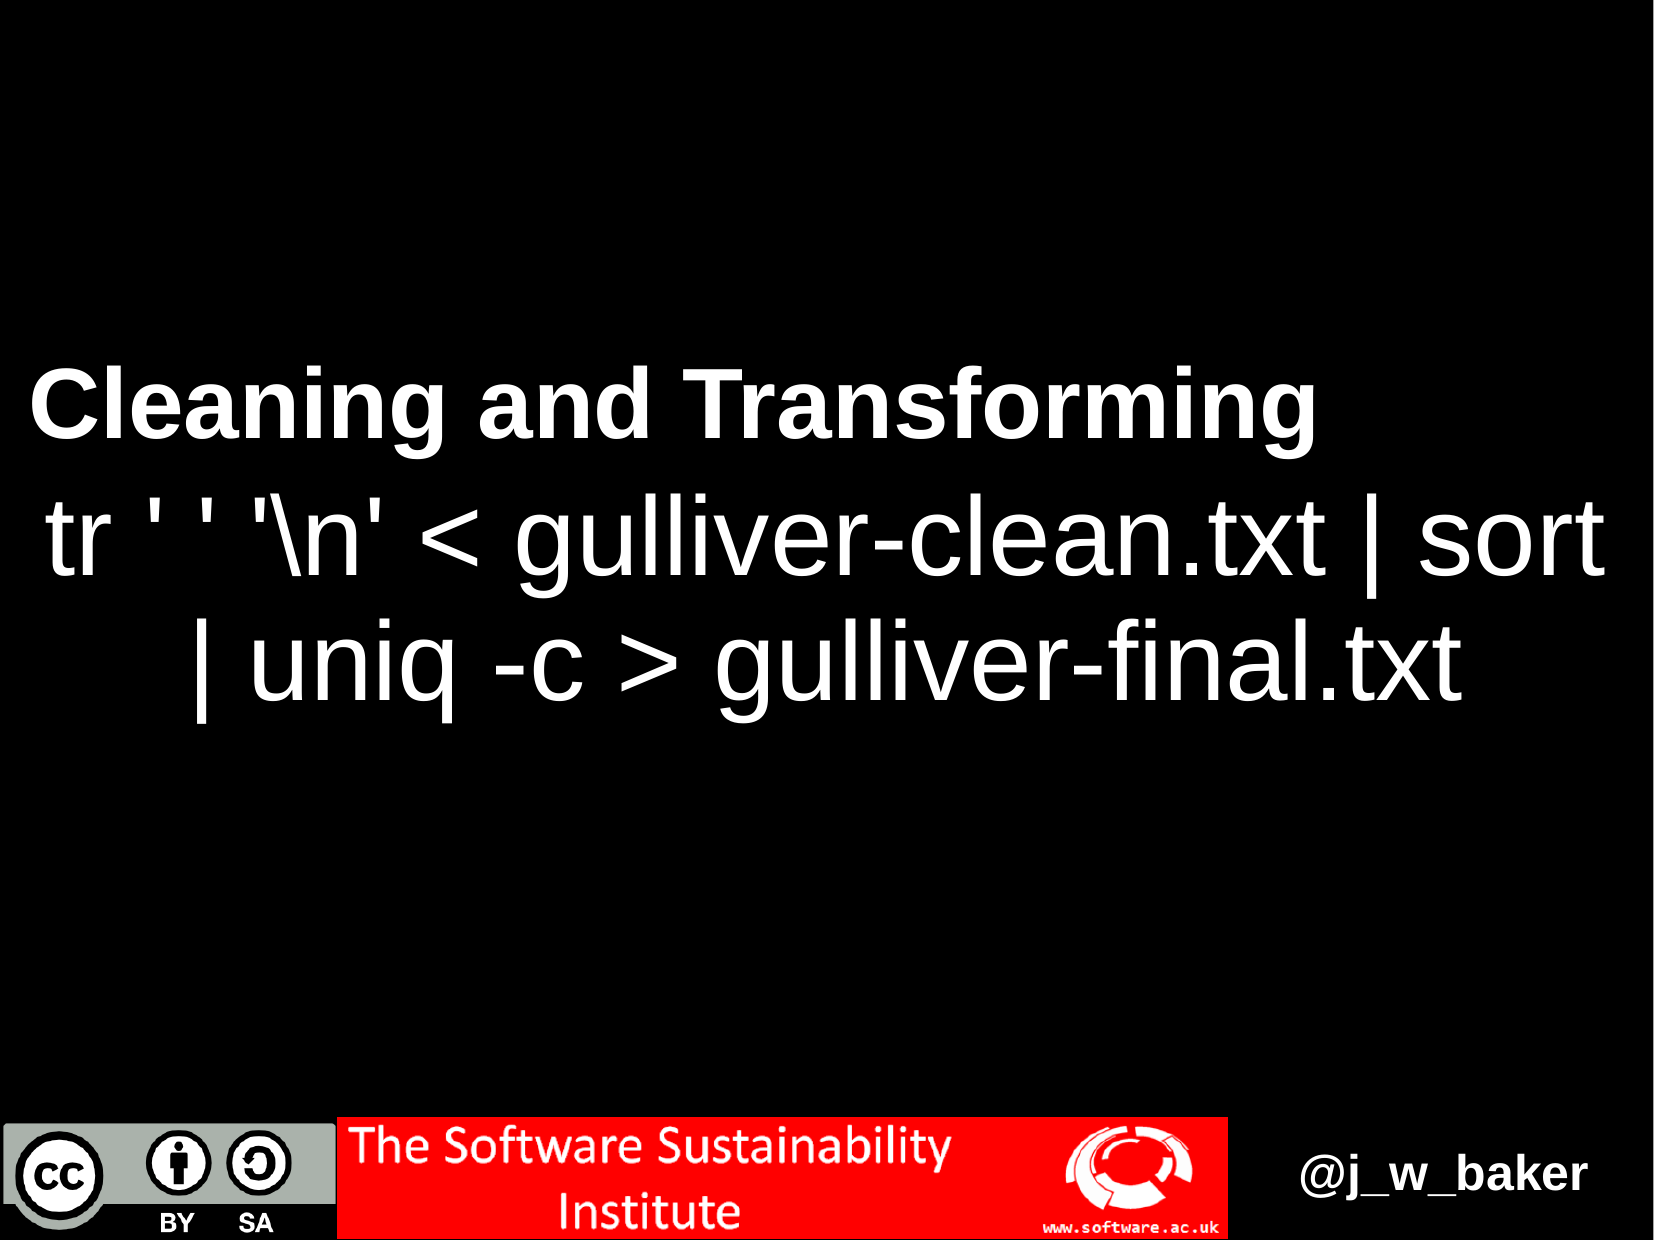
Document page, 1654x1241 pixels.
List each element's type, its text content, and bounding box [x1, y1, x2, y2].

picture [0, 1117, 1228, 1239]
text_box Cleaning and Transforming tr ' ' '\n' < gulliver-clean.txt | sort | uniq -c > gulliver-final.txt [28, 347, 1623, 726]
text_box @j_w_baker [1266, 1085, 1622, 1241]
